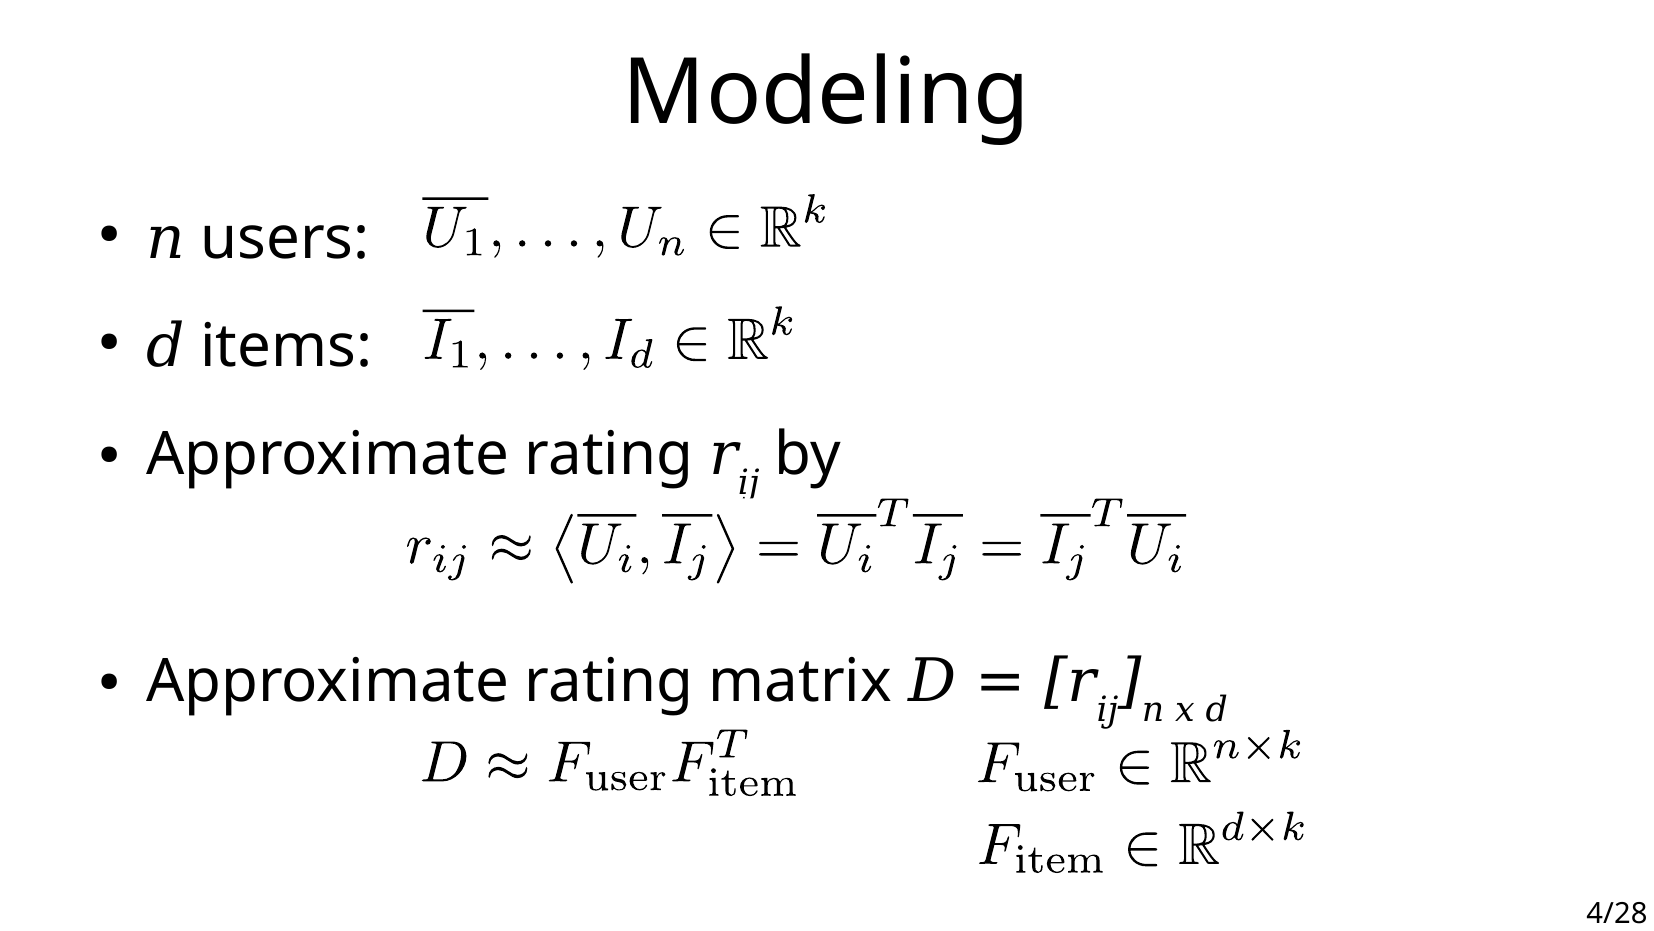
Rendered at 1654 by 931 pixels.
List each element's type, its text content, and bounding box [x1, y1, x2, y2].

text_box [975, 729, 1303, 792]
text_box [422, 306, 795, 371]
list n users: d items: Approximate rating rij by Approximate rating matrix D = [rij]n x d [82, 193, 1571, 734]
title Modeling [82, 9, 1571, 166]
text_box [422, 194, 828, 258]
text_box [976, 811, 1307, 874]
text_box [405, 498, 1187, 584]
text_box [419, 729, 798, 797]
